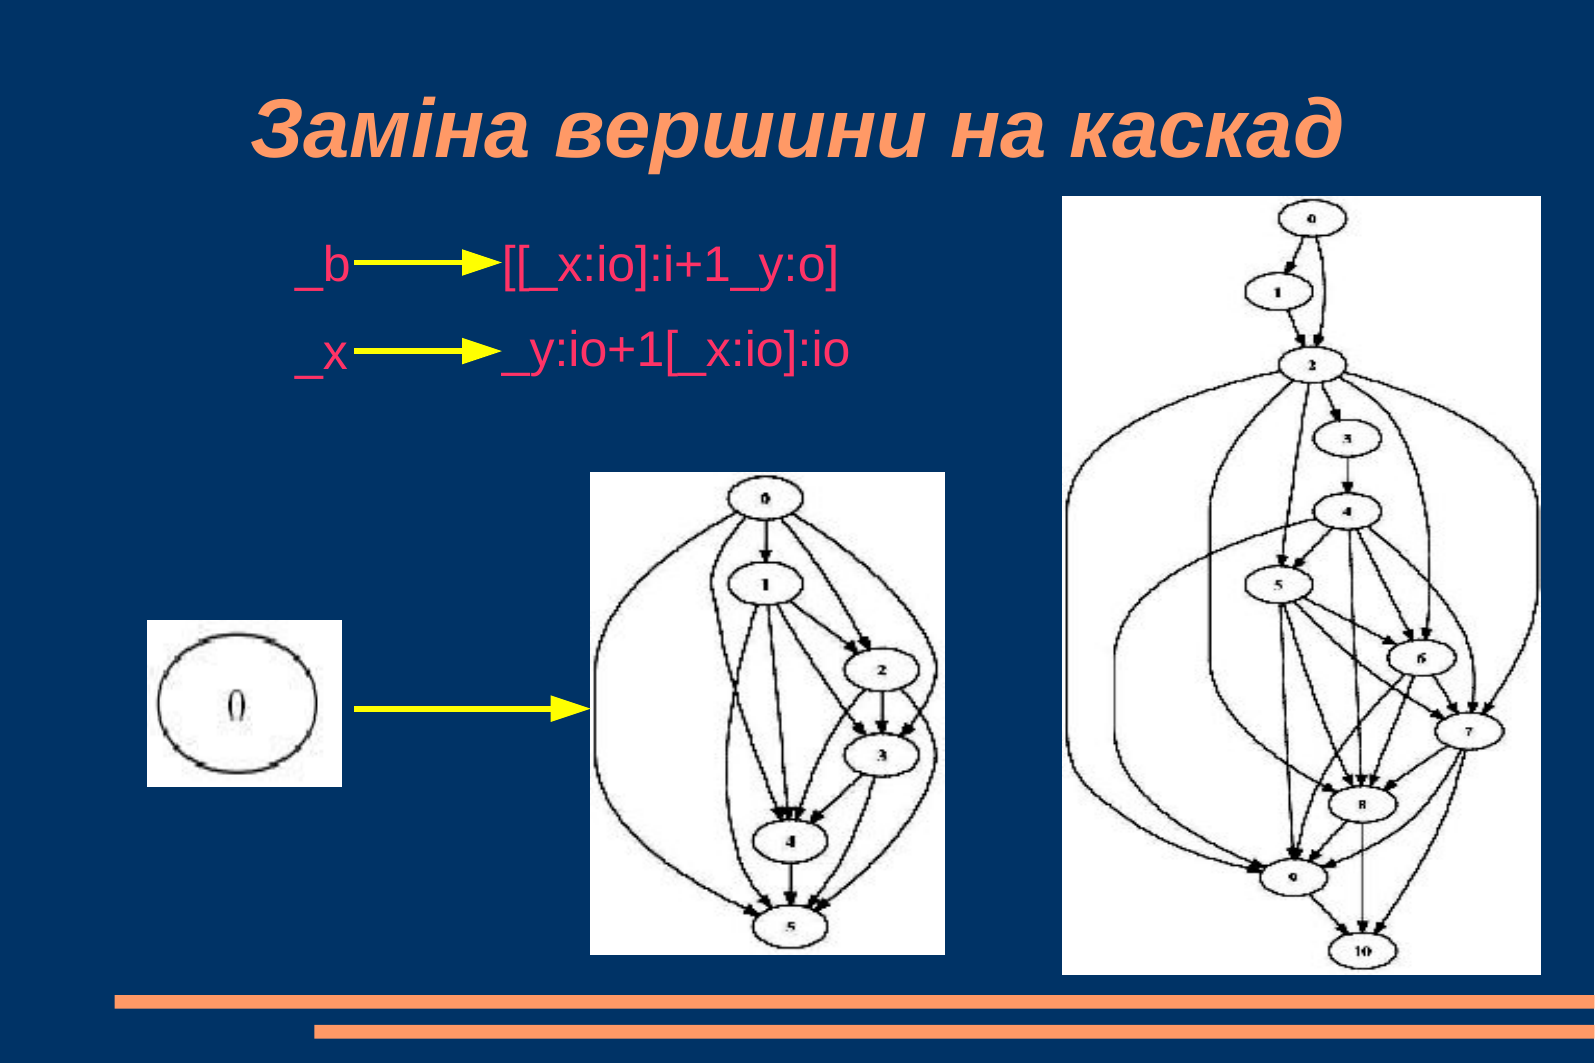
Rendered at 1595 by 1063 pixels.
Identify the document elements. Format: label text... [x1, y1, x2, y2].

picture [147, 620, 342, 787]
text_box _b [295, 236, 384, 293]
picture [590, 472, 945, 955]
picture [1062, 196, 1541, 975]
text_box _y:io+1[_x:io]:io [501, 321, 857, 378]
text_box _x [295, 324, 384, 381]
title Заміна вершини на каскад [117, 39, 1479, 218]
text_box [[_x:io]:i+1_y:o] [501, 236, 857, 293]
